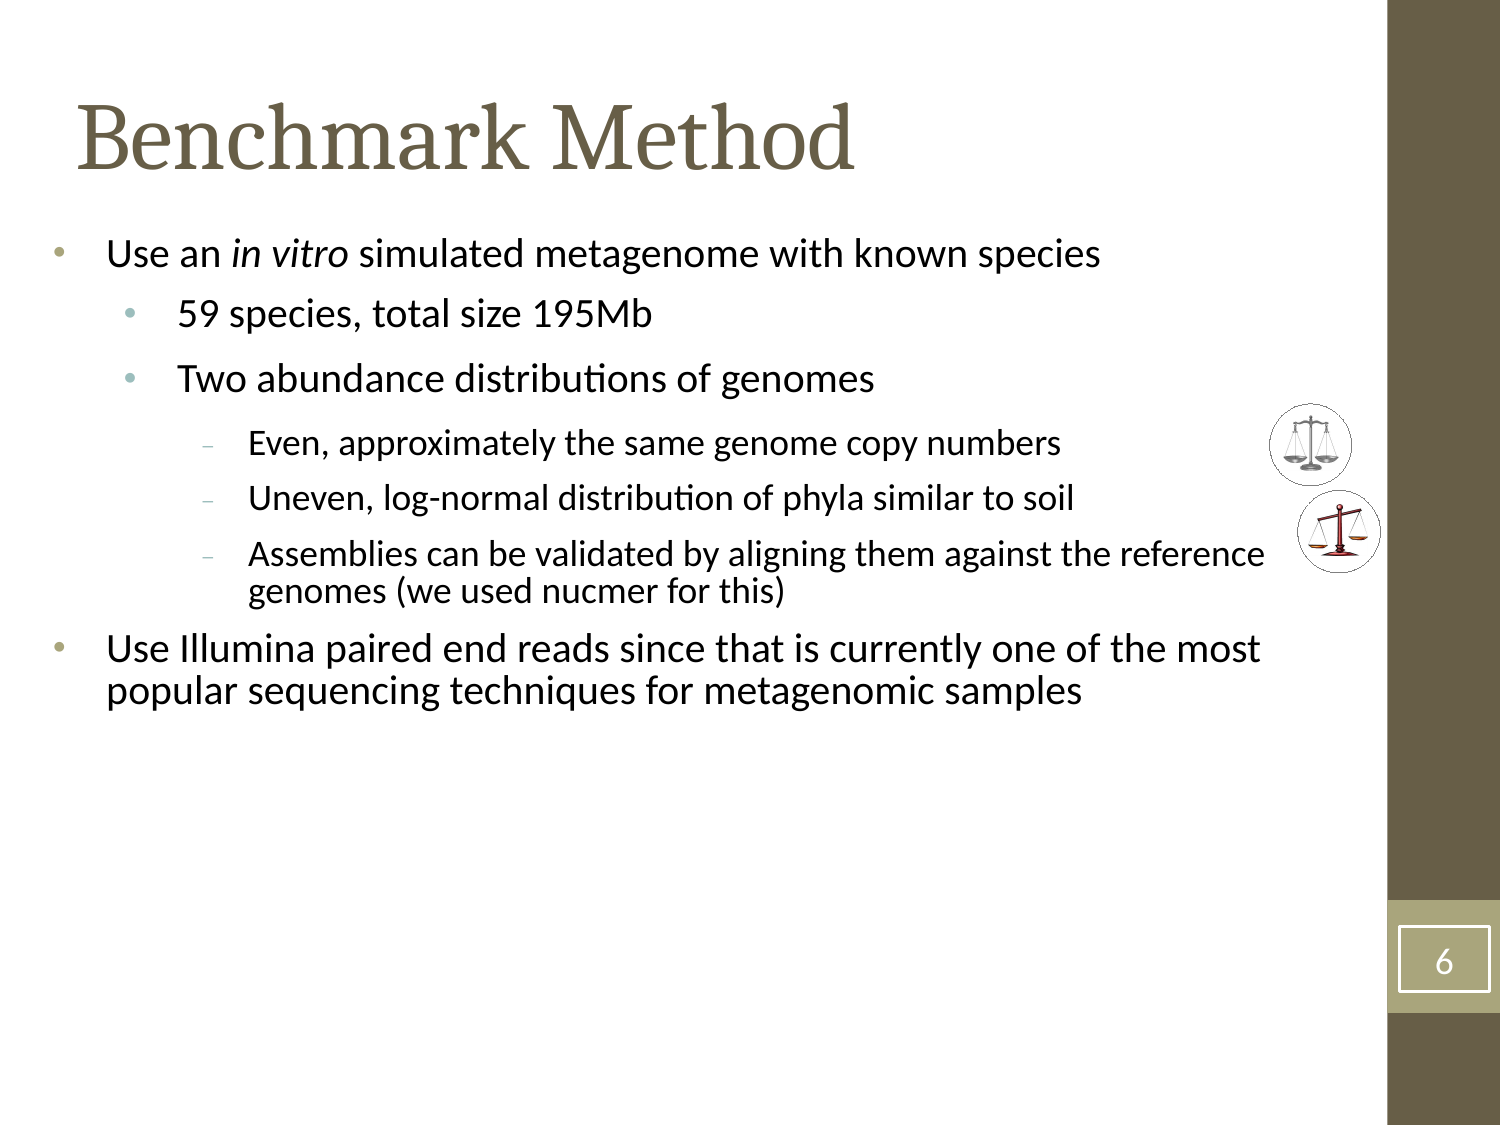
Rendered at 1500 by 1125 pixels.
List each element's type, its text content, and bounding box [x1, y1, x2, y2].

text_box [1297, 490, 1381, 573]
picture [1308, 504, 1368, 556]
list Use an in vitro simulated metagenome with known species 59 species, total size 195Mb Two abundance distributions of genomes Even, approximately the same genome copy numbers Uneven, log-normal distribution of phyla similar to soil Assemblies can be validated by aligning them against the reference genomes (we used nucmer for this) Use Illumina paired end reads since that is currently one of the most popular sequencing techniques for metagenomic samples [35, 236, 1382, 1063]
text_box [1269, 403, 1352, 486]
title Benchmark Method [75, 82, 1326, 195]
picture [1283, 415, 1339, 471]
